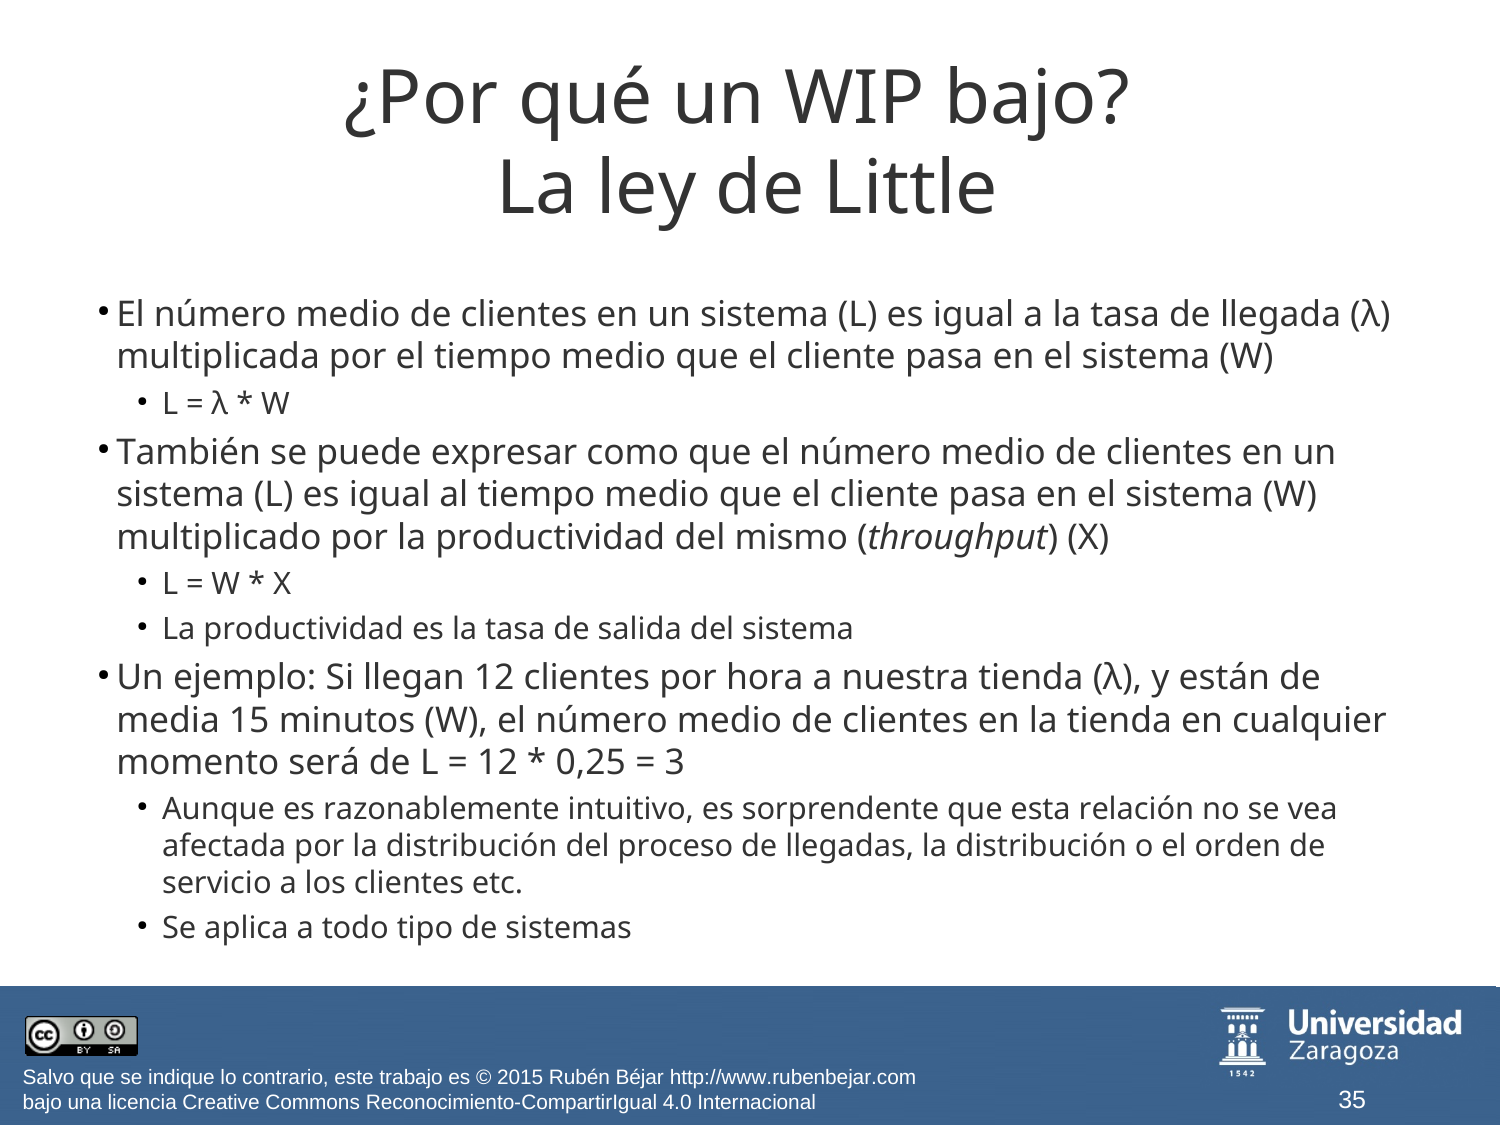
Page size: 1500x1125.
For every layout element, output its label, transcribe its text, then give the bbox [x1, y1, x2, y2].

title ¿Por qué un WIP bajo? La ley de Little [74, 20, 1420, 257]
list El número medio de clientes en un sistema (L) es igual a la tasa de llegada (λ) multiplicada por el tiempo medio que el cliente pasa en el sistema (W) L = λ * W También se puede expresar como que el número medio de clientes en un sistema (L) es igual al tiempo medio que el cliente pasa en el sistema (W) multiplicado por la productividad del mismo (throughput) (X) L = W * X La productividad es la tasa de salida del sistema Un ejemplo: Si llegan 12 clientes por hora a nuestra tienda (λ), y están de media 15 minutos (W), el número medio de clientes en la tienda en cualquier momento será de L = 12 * 0,25 = 3 Aunque es razonablemente intuitivo, es sorprendente que esta relación no se vea afectada por la distribución del proceso de llegadas, la distribución o el orden de servicio a los clientes etc. Se aplica a todo tipo de sistemas [82, 283, 1418, 957]
picture [0, 986, 1500, 1125]
